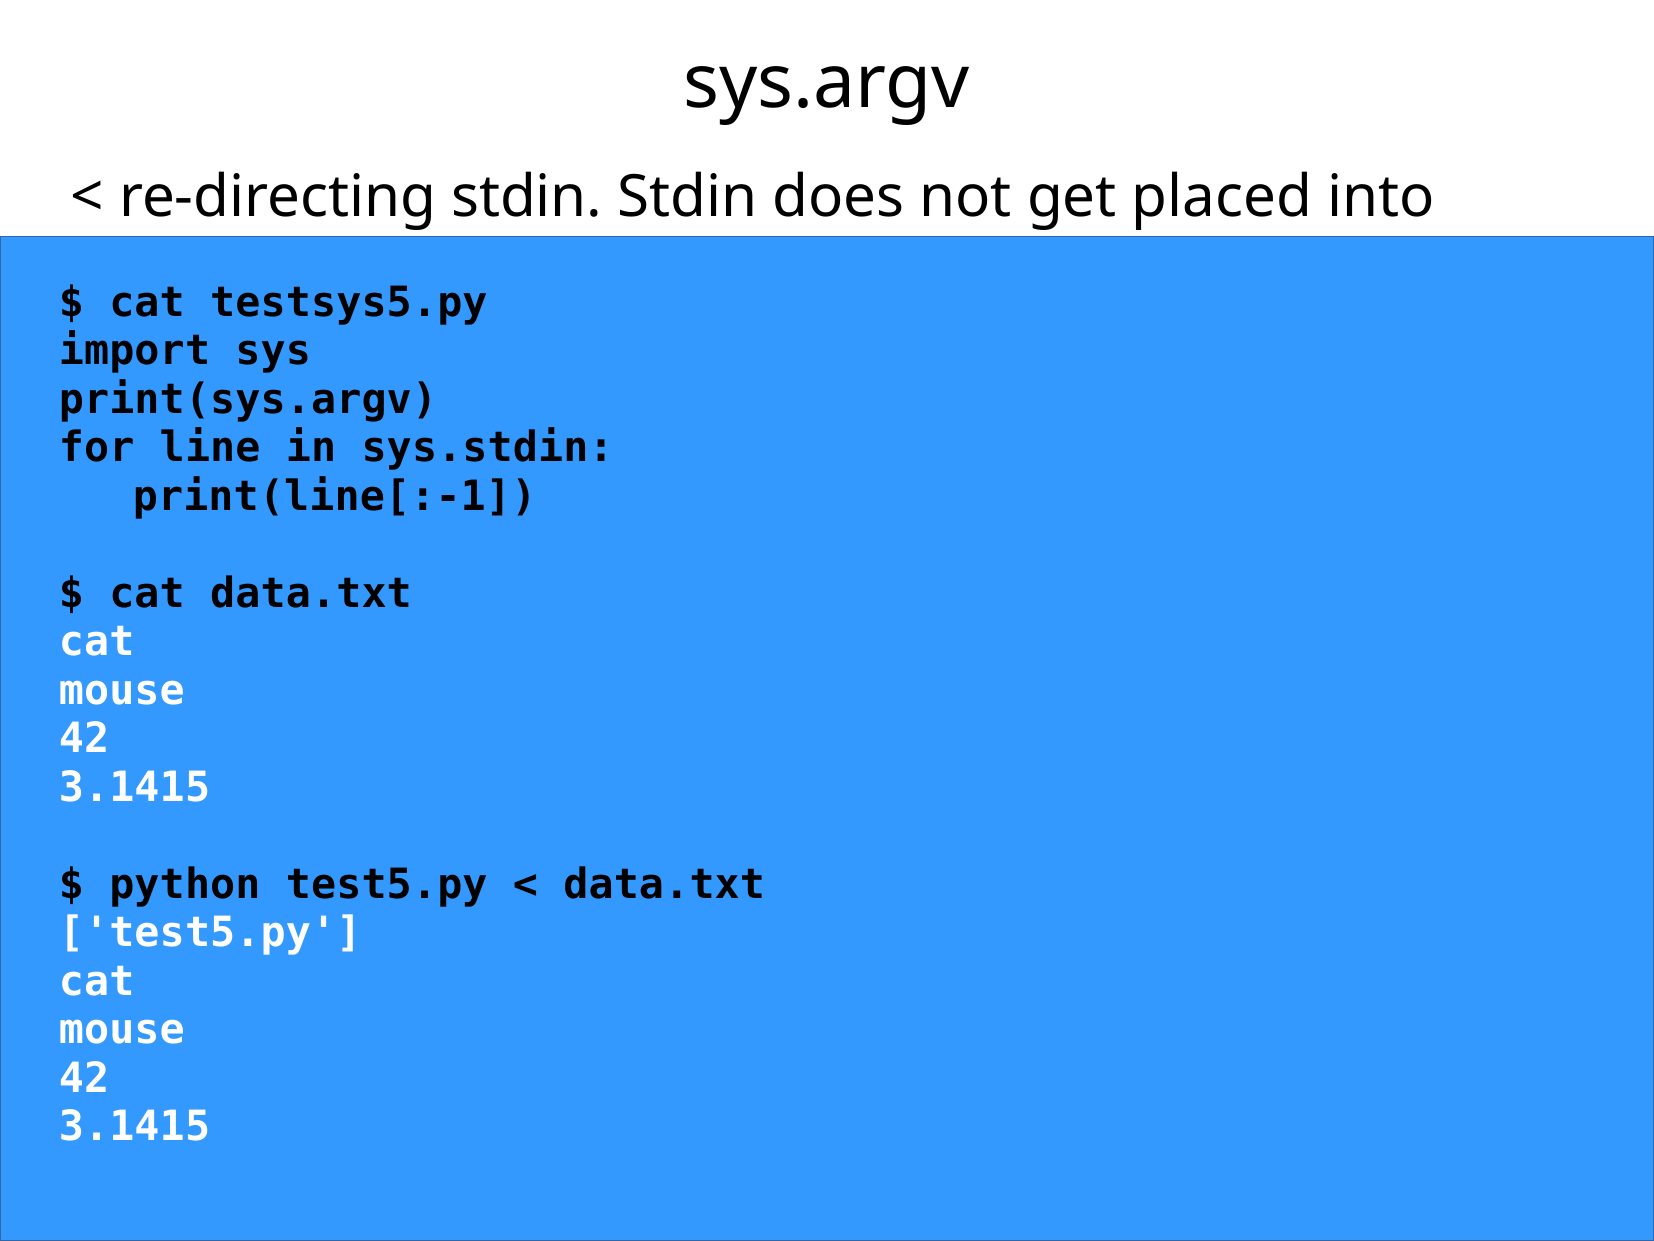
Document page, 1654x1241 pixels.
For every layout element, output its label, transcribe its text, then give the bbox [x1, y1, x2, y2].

text_box $ cat testsys5.py import sys print(sys.argv) for line in sys.stdin: print(line[:-1]) $ cat data.txt cat mouse 42 3.1415 $ python test5.py < data.txt ['test5.py'] cat mouse 42 3.1415 [0, 236, 1654, 1241]
subtitle < re-directing stdin. Stdin does not get placed into sys.argv... [70, 154, 1642, 236]
title sys.argv [82, 36, 1571, 120]
